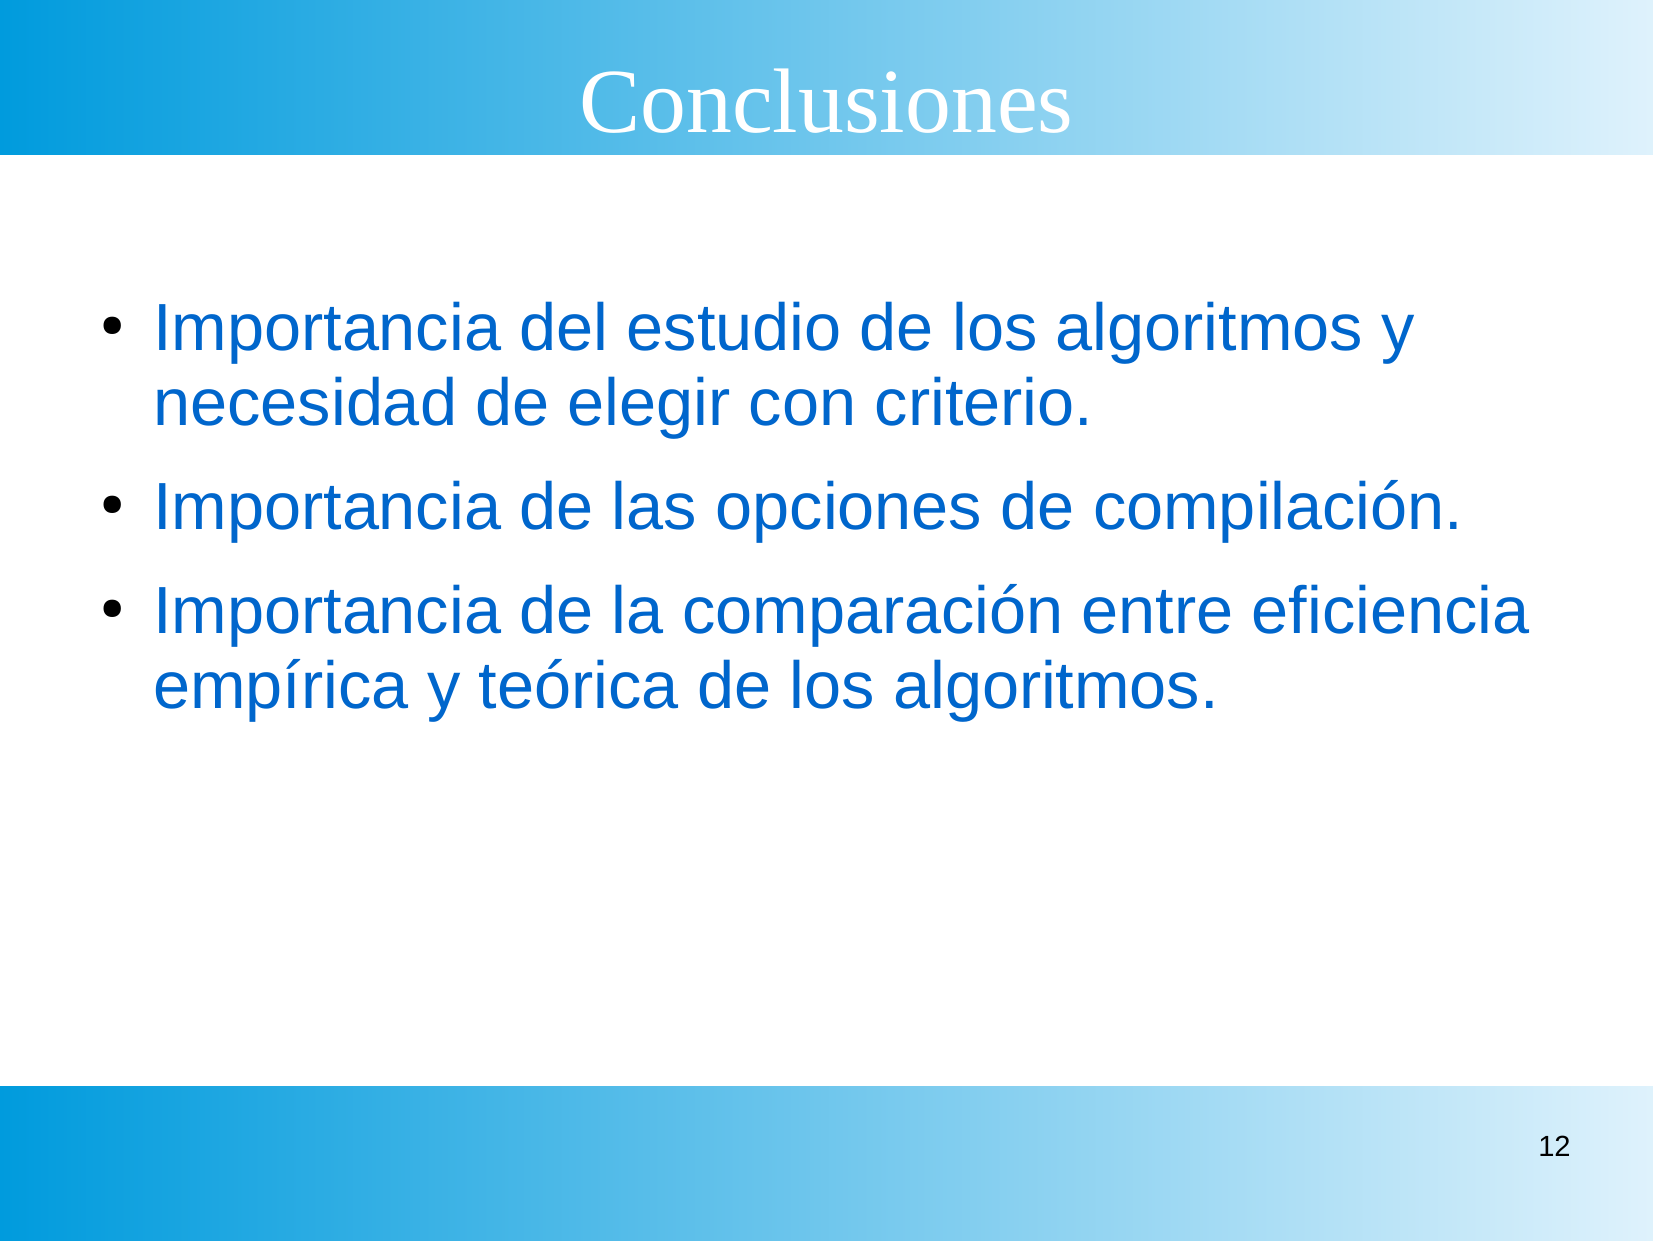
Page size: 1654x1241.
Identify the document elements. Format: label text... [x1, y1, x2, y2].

title Conclusiones [82, 49, 1571, 155]
list Importancia del estudio de los algoritmos y necesidad de elegir con criterio. Importancia de las opciones de compilación. Importancia de la comparación entre eficiencia empírica y teórica de los algoritmos. [82, 290, 1571, 1010]
